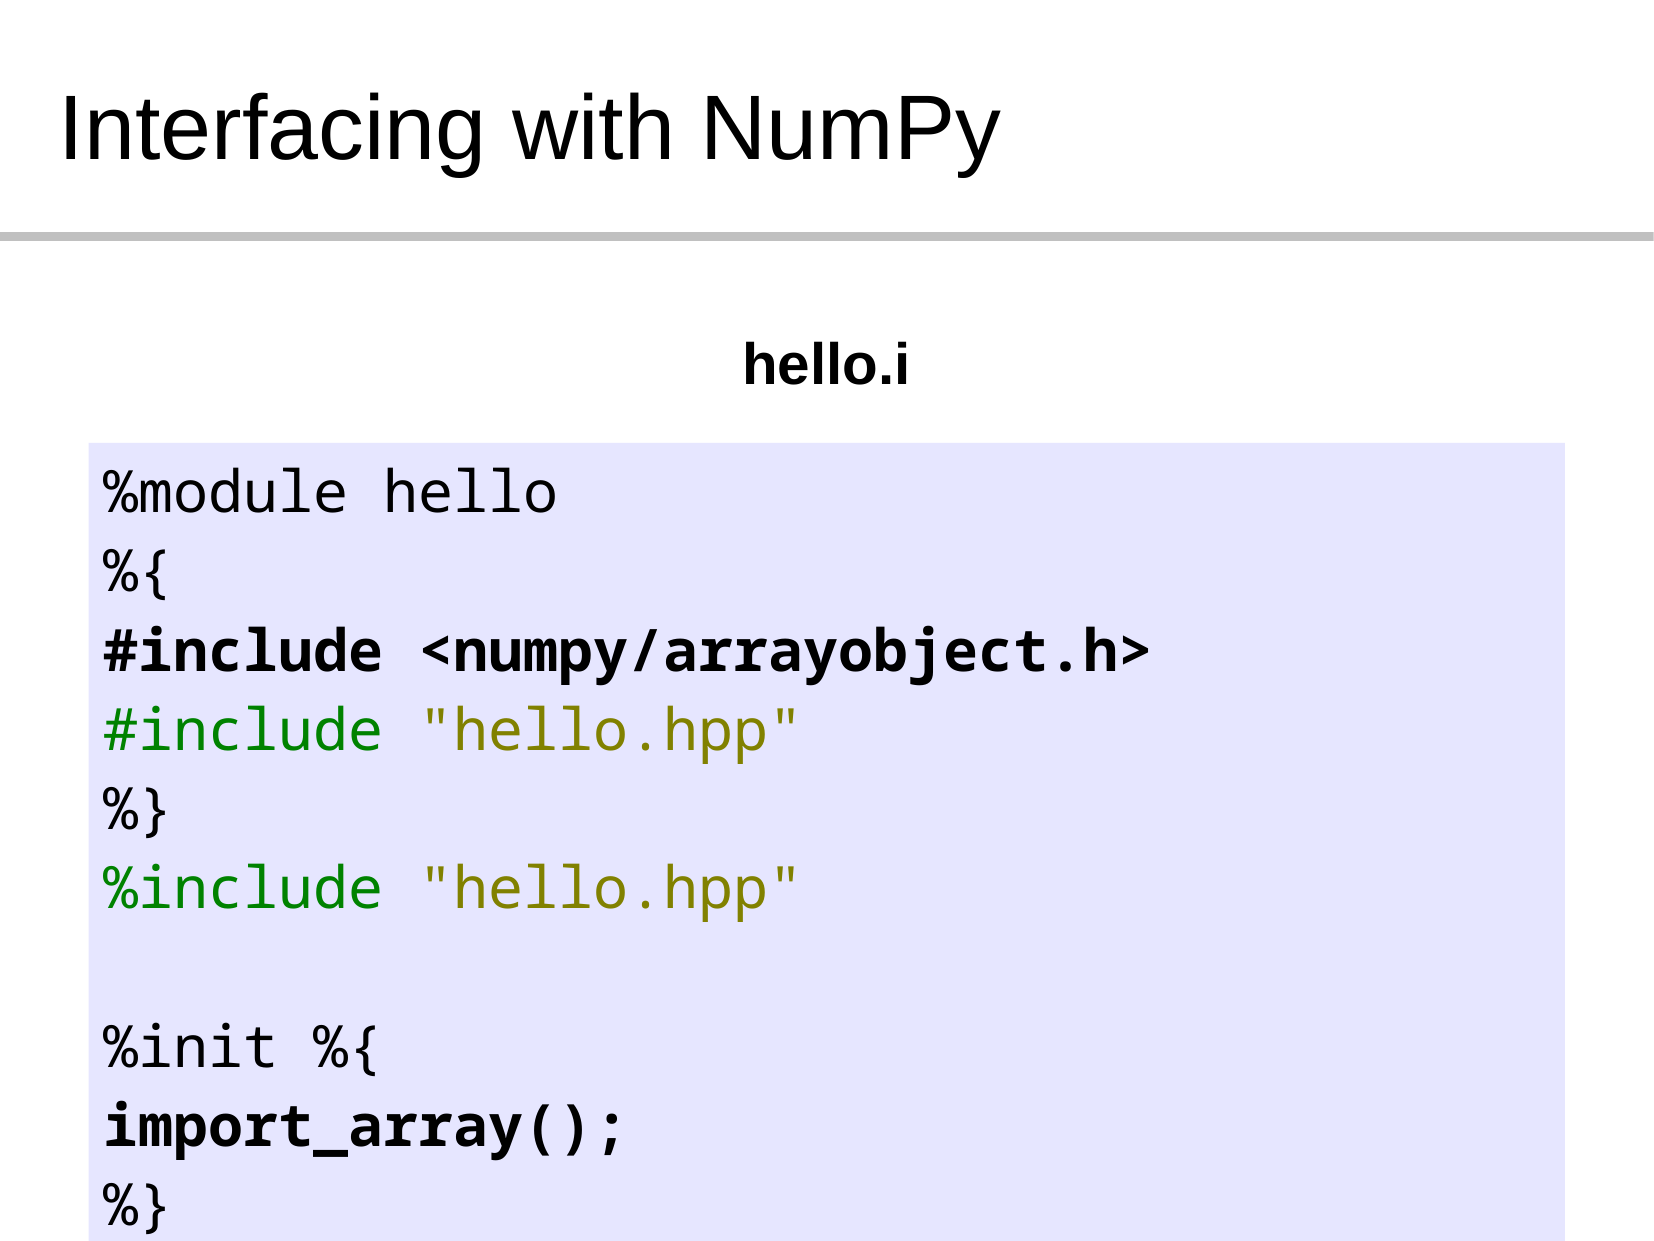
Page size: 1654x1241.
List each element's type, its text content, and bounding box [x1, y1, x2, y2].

text_box hello.i [88, 324, 1565, 442]
title Interfacing with NumPy [59, 56, 1595, 200]
text_box %module hello %{ #include <numpy/arrayobject.h> #include "hello.hpp" %} %include "hello.hpp" %init %{ import_array(); %} [88, 442, 1565, 1041]
